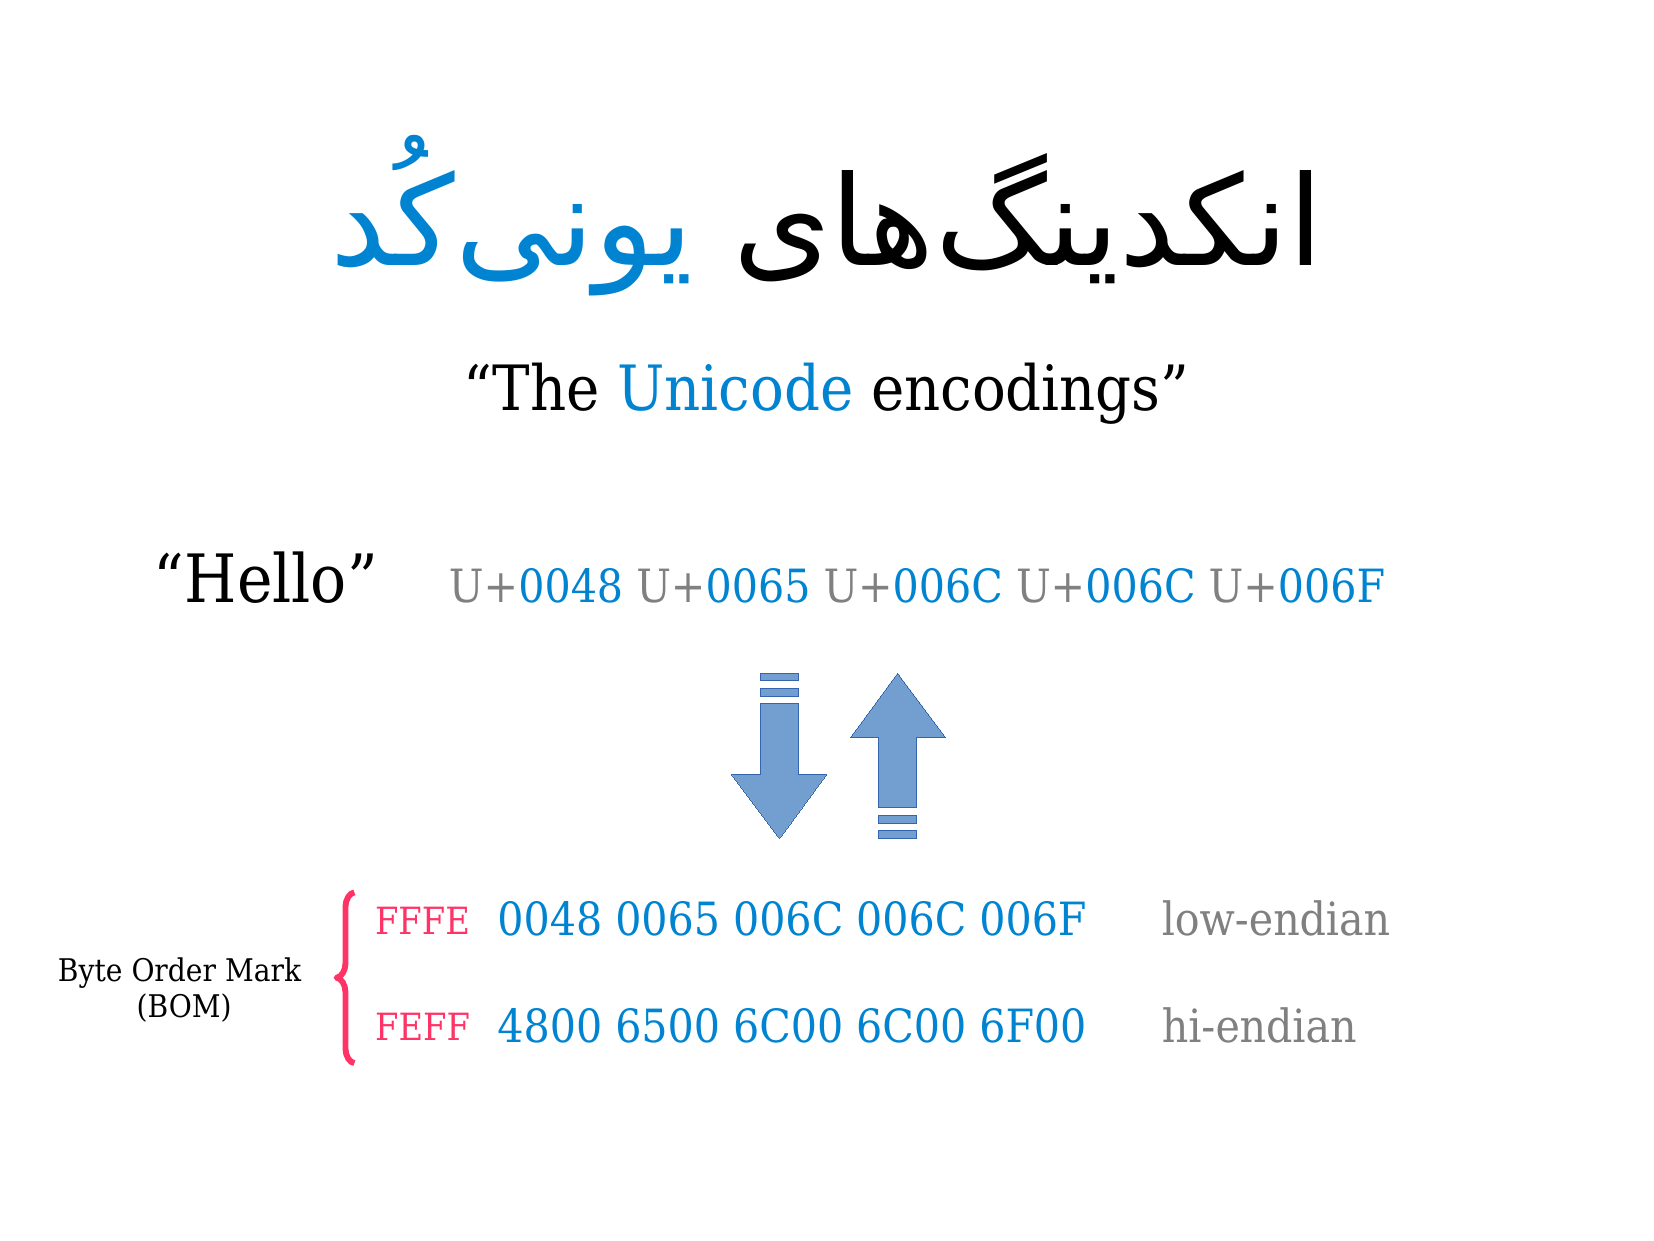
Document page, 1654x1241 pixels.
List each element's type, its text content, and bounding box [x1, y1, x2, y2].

text_box FFFE [360, 892, 486, 951]
text_box [760, 673, 799, 681]
text_box [878, 830, 917, 839]
text_box 0048 0065 006C 006C 006F low-endian 4800 6500 6C00 6C00 6F00 hi-endian [128, 885, 1406, 1073]
text_box Byte Order Mark (BOM) [23, 944, 342, 1033]
text_box FEFF [360, 998, 486, 1058]
text_box [760, 688, 799, 697]
text_box [850, 673, 946, 808]
list “Hello” U+0048 U+0065 U+006C U+006C U+006F [82, 540, 1538, 995]
text_box [878, 815, 917, 824]
text_box انکدینگ‌های یونی‌کُد “The Unicode encodings” [82, 49, 1571, 526]
text_box [731, 703, 827, 839]
